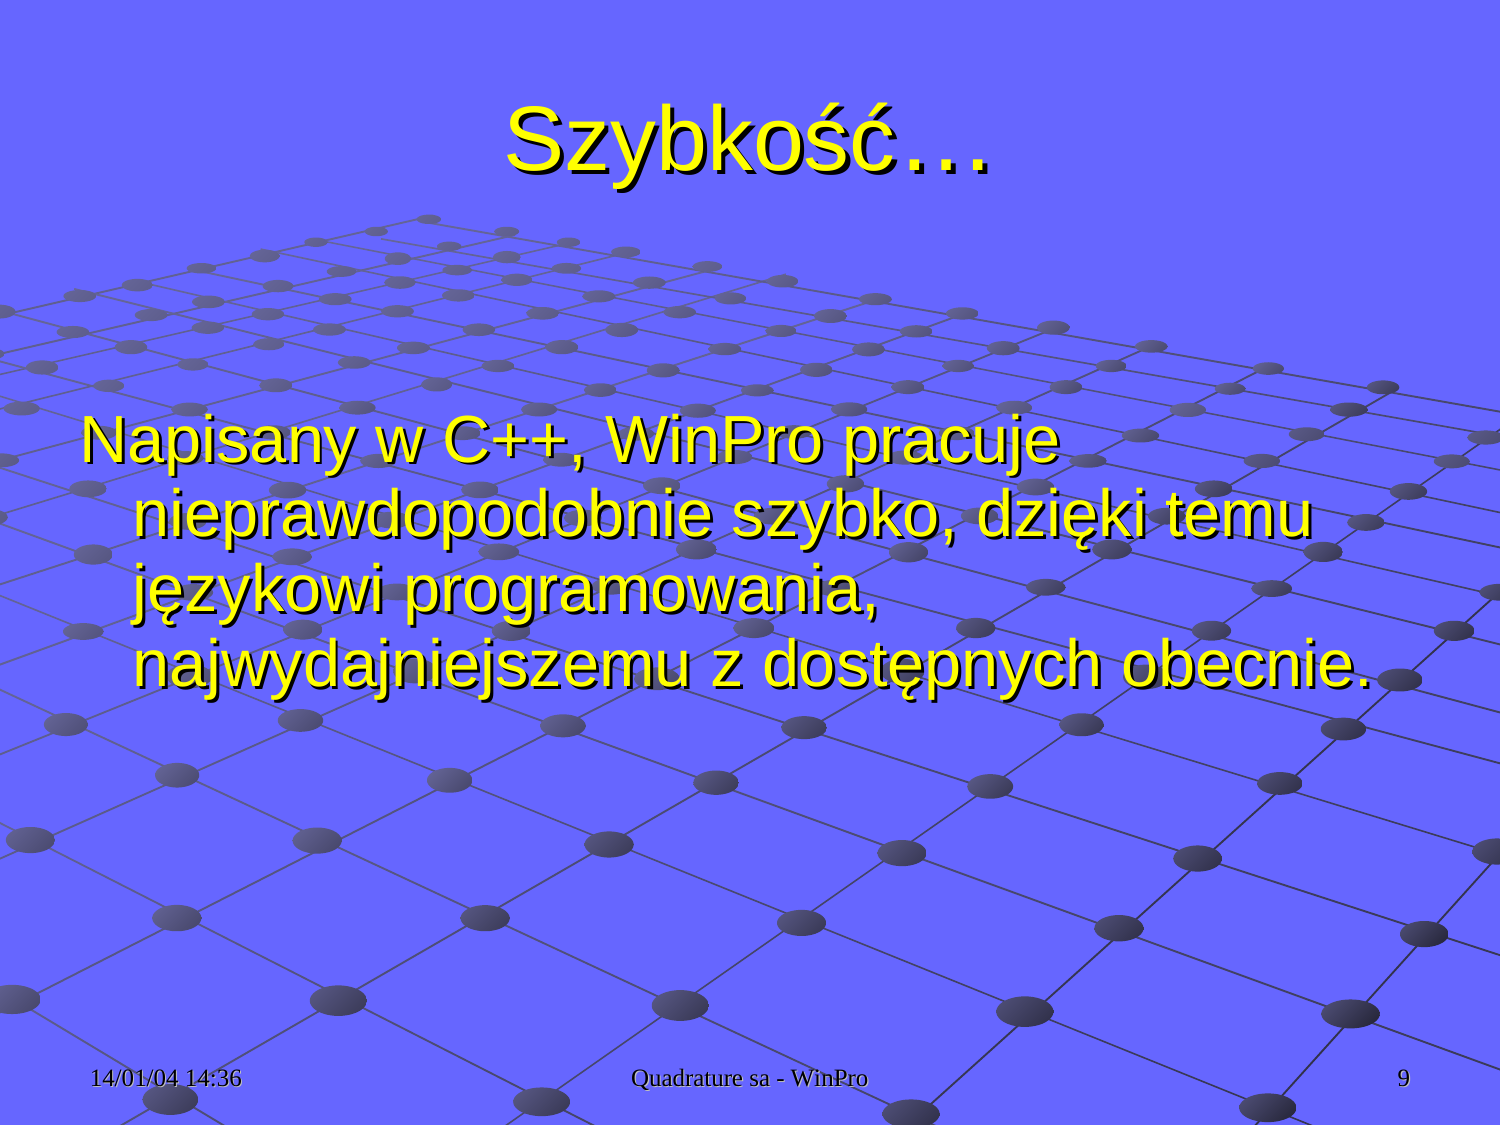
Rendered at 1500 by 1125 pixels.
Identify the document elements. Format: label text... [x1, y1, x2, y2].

list Napisany w C++, WinPro pracuje nieprawdopodobnie szybko, dzięki temu językowi programowania, najwydajniejszemu z dostępnych obecnie. [64, 302, 1415, 1083]
title Szybkość… [75, 45, 1426, 233]
